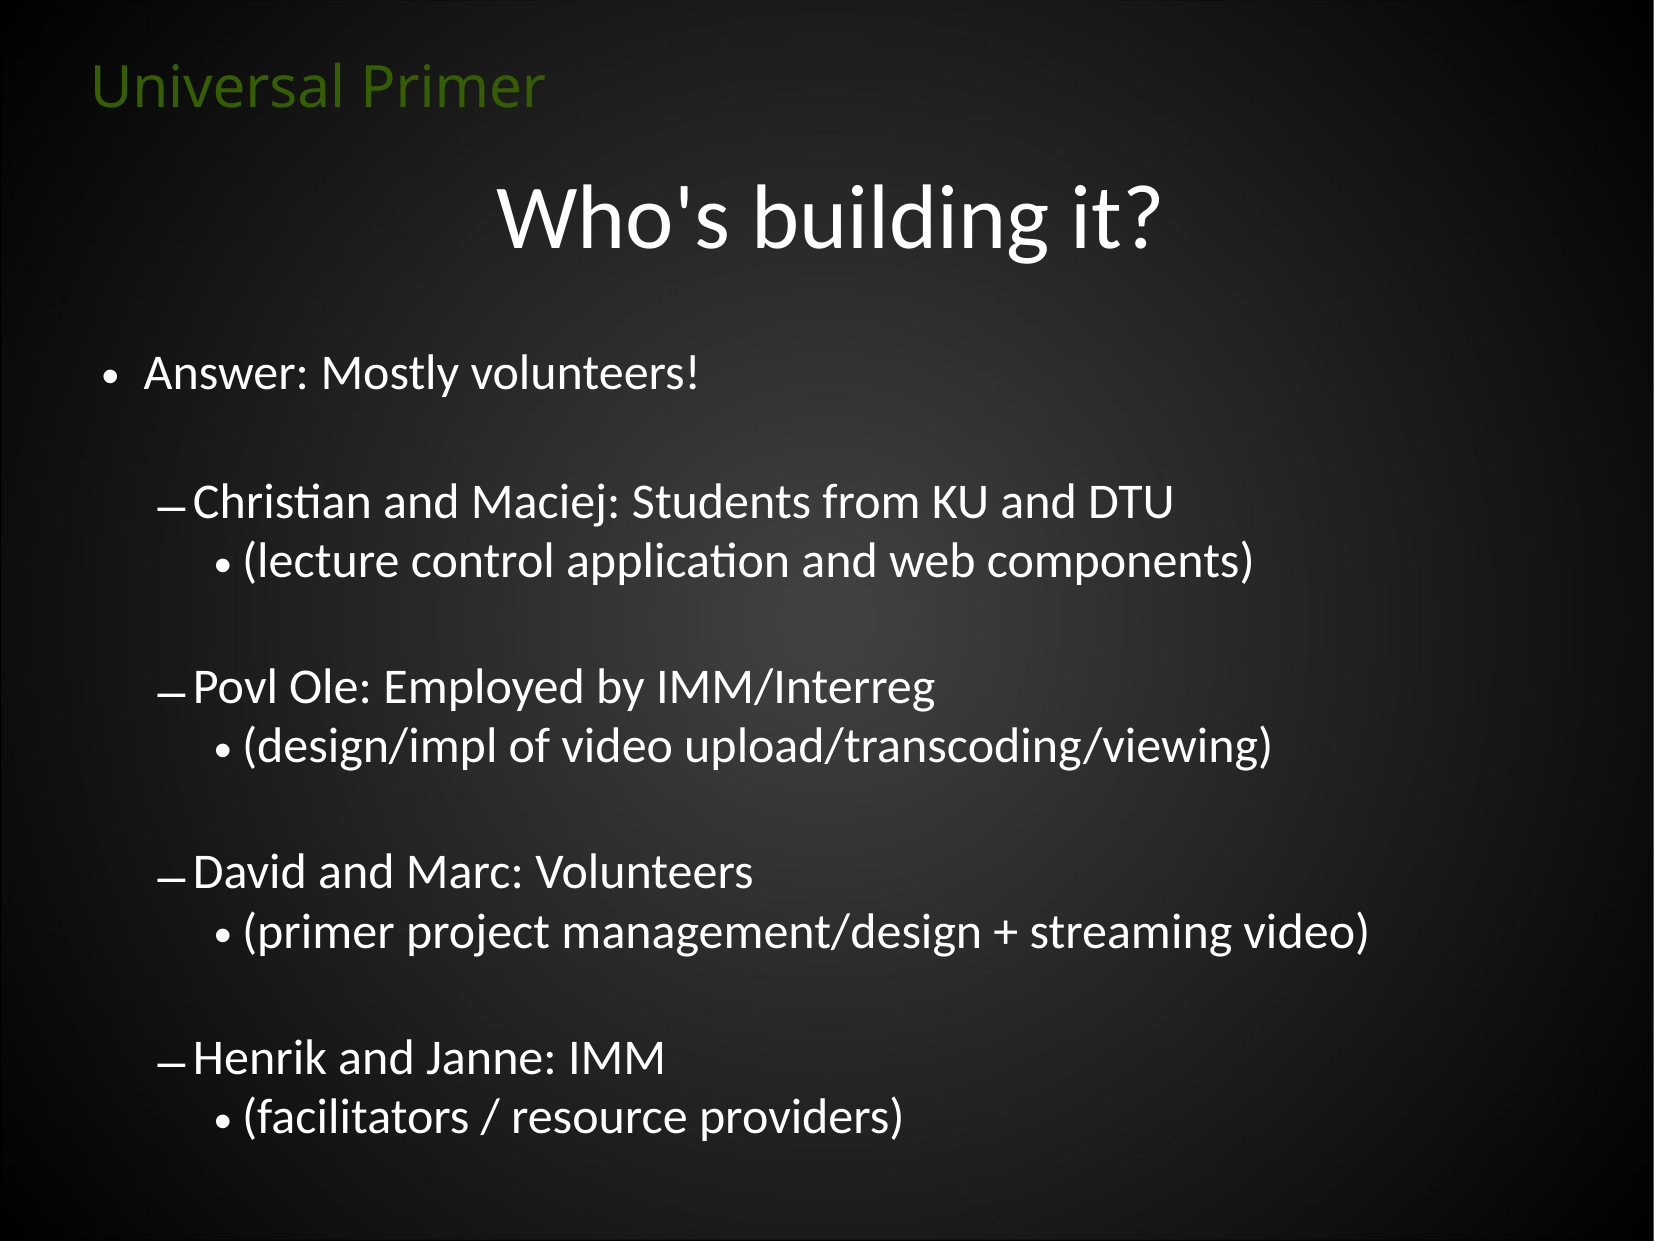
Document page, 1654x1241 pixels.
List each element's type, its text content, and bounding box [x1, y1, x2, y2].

picture [0, 0, 1654, 1241]
title Who's building it? [86, 112, 1576, 339]
list Answer: Mostly volunteers! Christian and Maciej: Students from KU and DTU (lecture control application and web components) Povl Ole: Employed by IMM/Interreg (design/impl of video upload/transcoding/viewing) David and Marc: Volunteers (primer project management/design + streaming video) Henrik and Janne: IMM (facilitators / resource providers) [86, 343, 1576, 1163]
